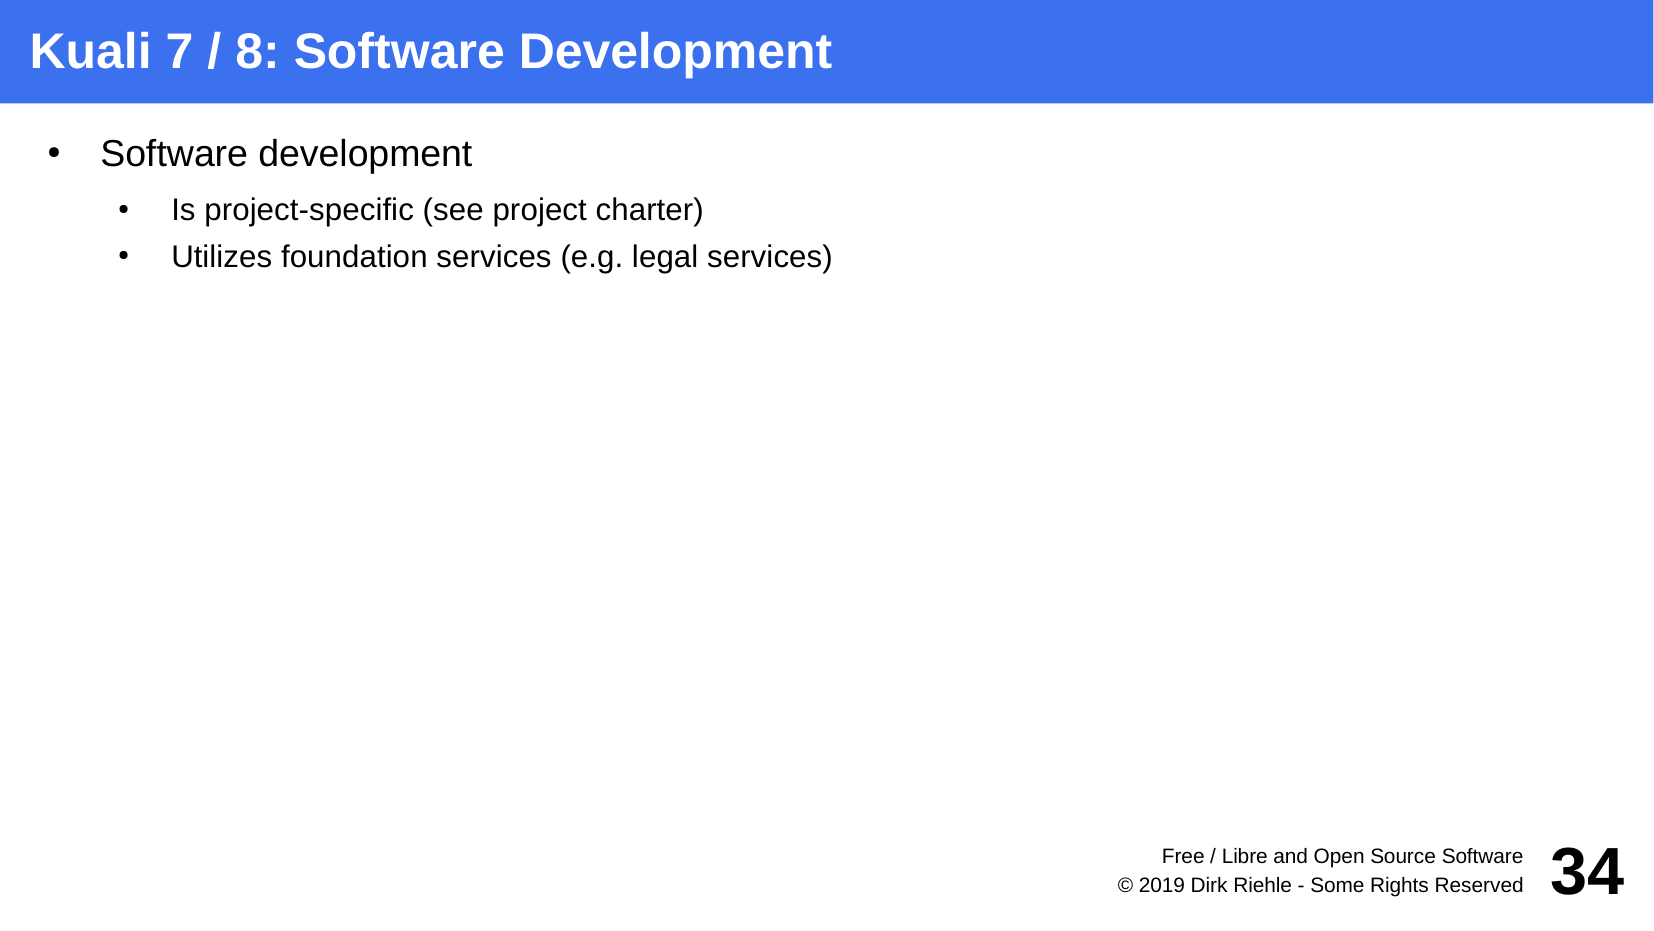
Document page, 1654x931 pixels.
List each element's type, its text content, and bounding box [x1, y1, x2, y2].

list Software development Is project-specific (see project charter) Utilizes foundation services (e.g. legal services) [29, 132, 1625, 813]
title Kuali 7 / 8: Software Development [0, 0, 1654, 104]
